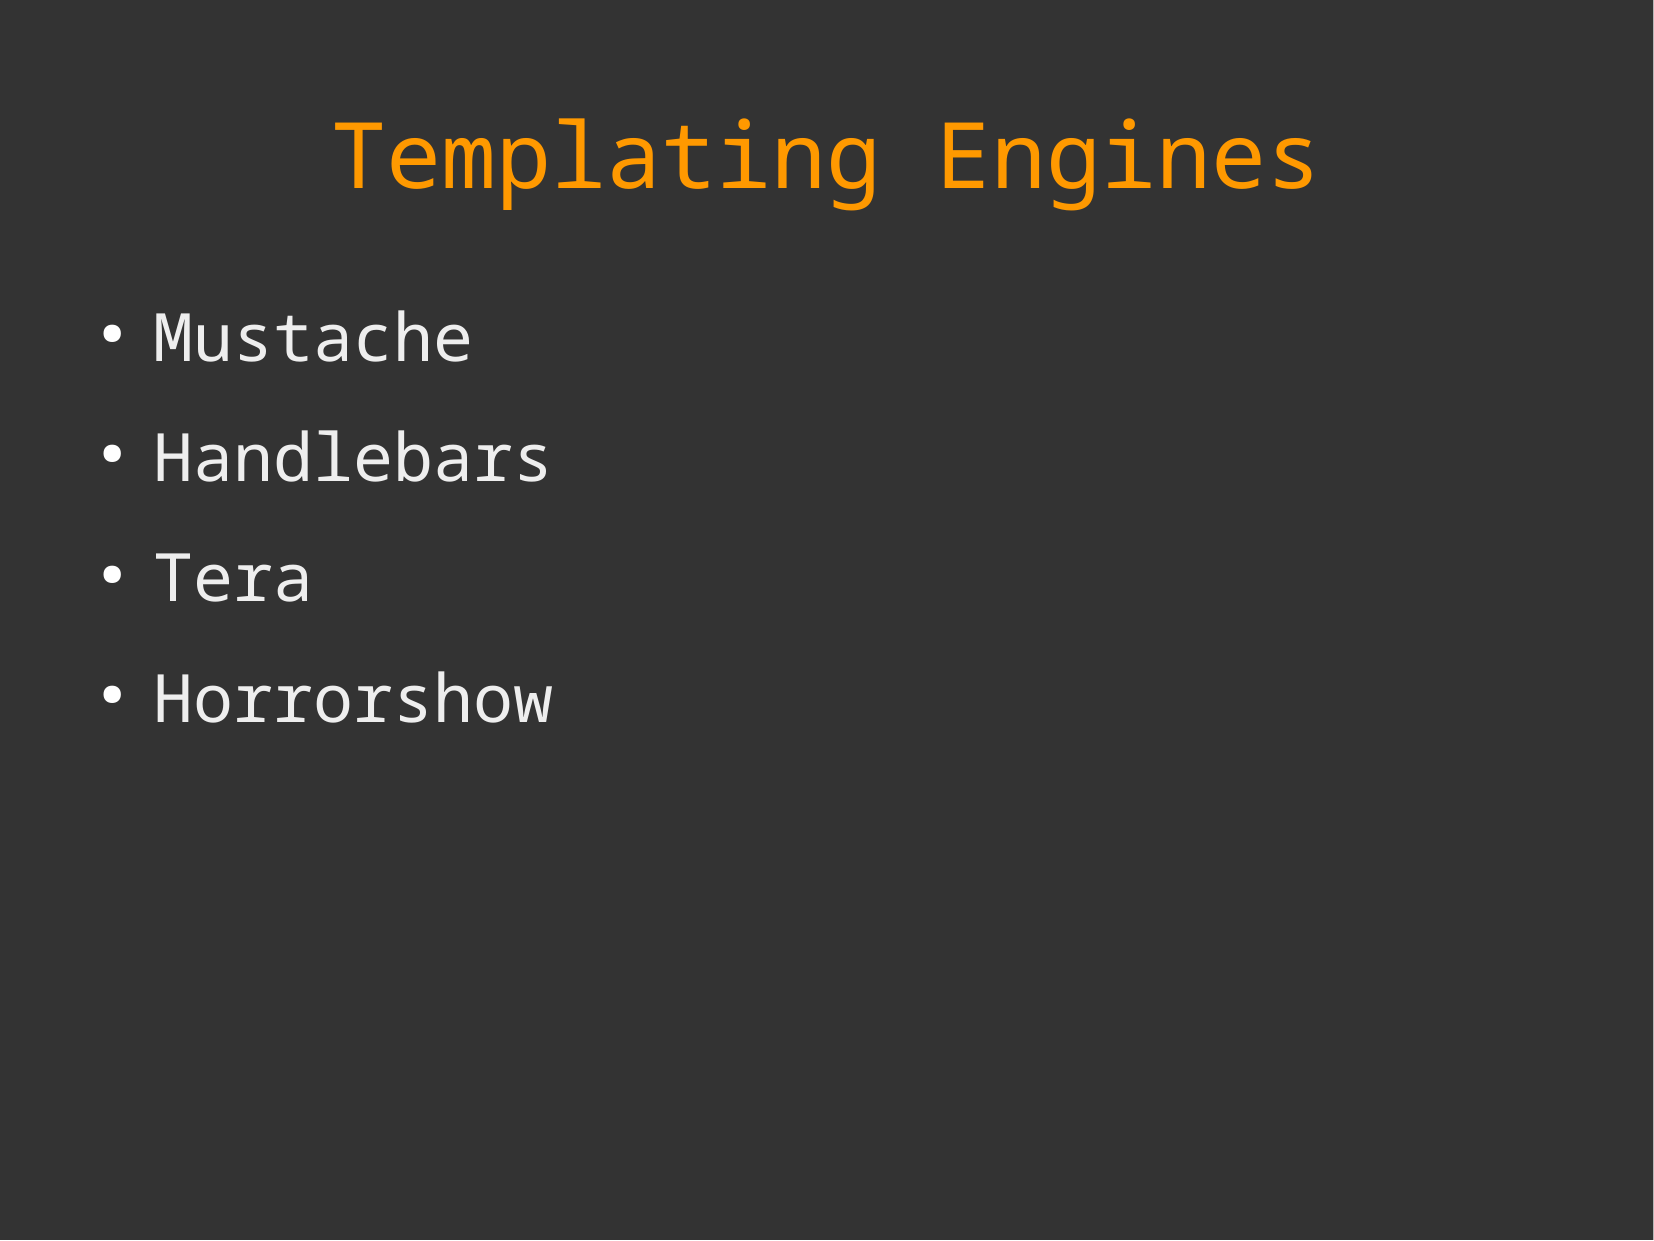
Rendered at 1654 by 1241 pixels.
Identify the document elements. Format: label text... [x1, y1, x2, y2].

list Mustache Handlebars Tera Horrorshow [82, 290, 1571, 1010]
title Templating Engines [82, 49, 1571, 257]
